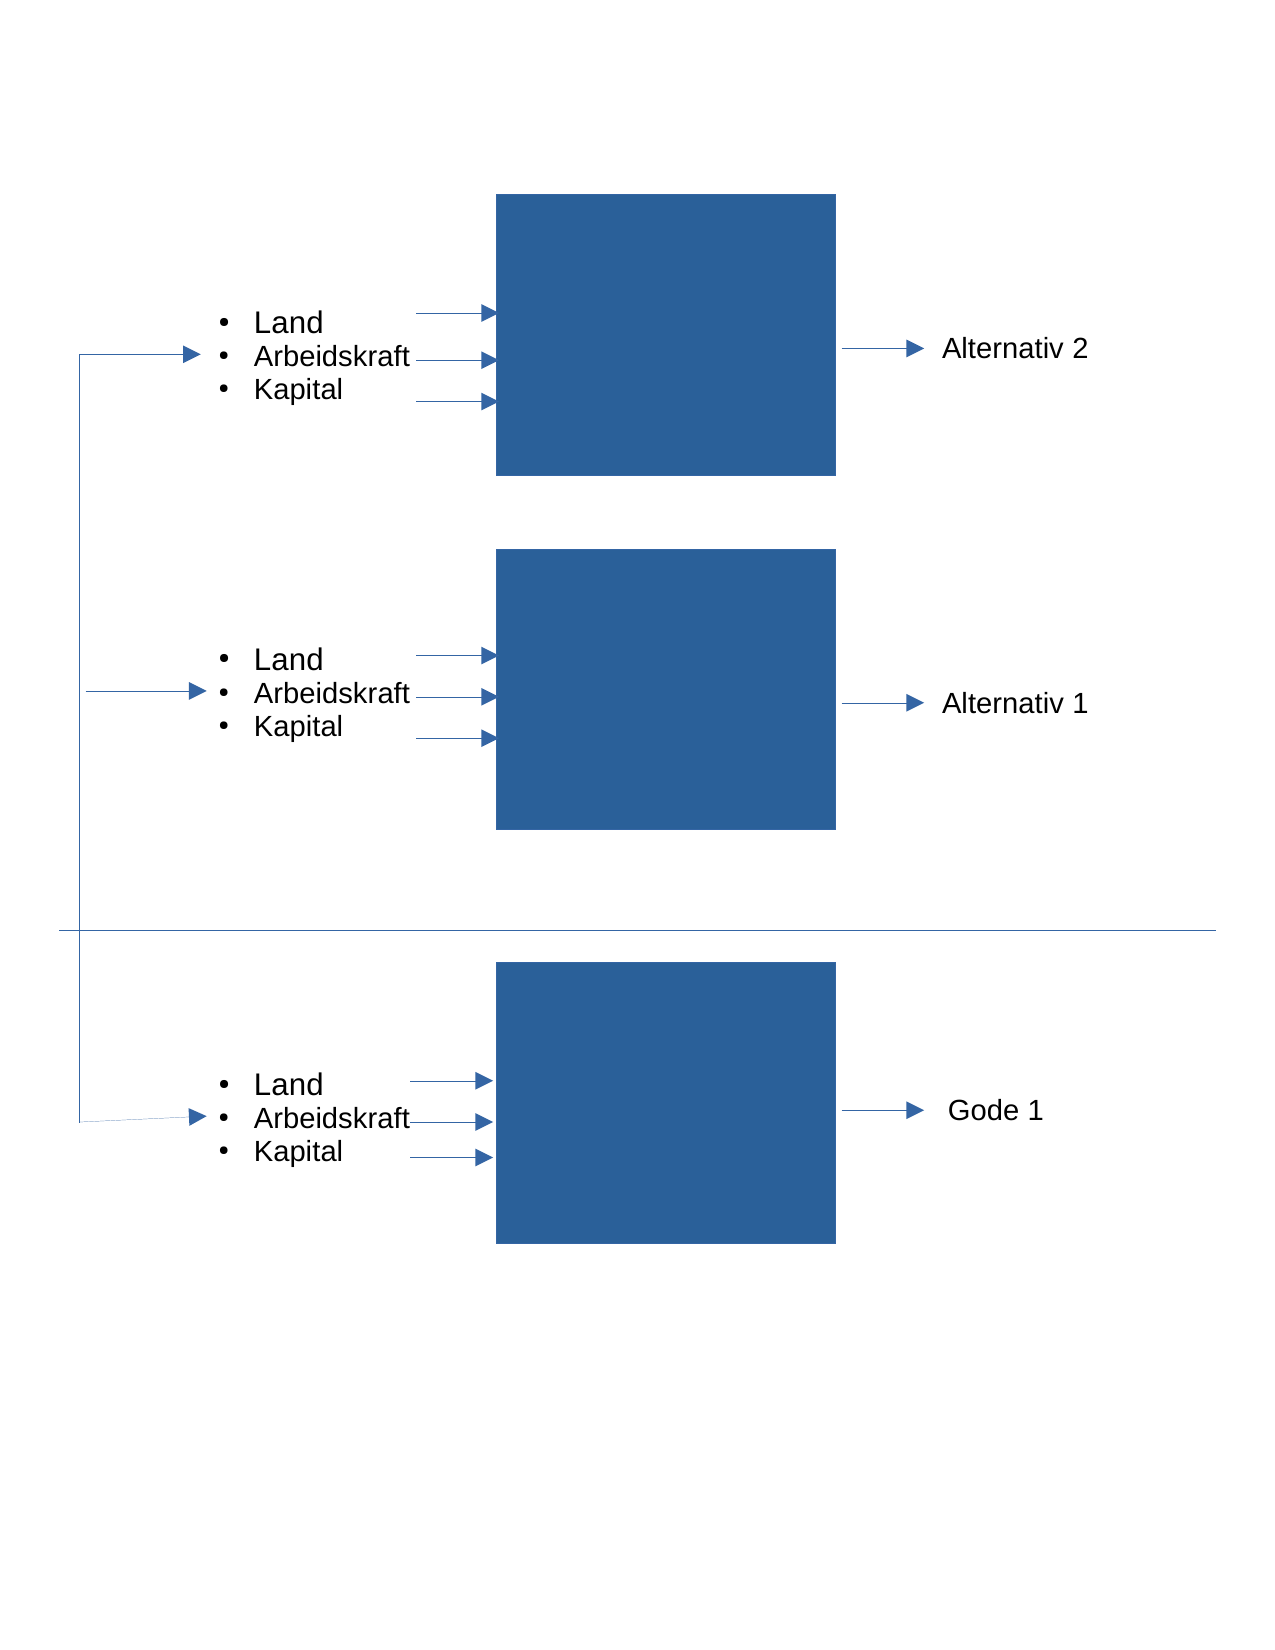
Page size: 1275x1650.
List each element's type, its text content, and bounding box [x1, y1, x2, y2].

text_box Land Arbeidskraft Kapital [203, 1060, 426, 1176]
text_box Alternativ 1 [927, 679, 1104, 727]
text_box [496, 549, 836, 830]
text_box Land Arbeidskraft Kapital [203, 298, 426, 414]
text_box Alternativ 2 [927, 324, 1104, 373]
text_box [496, 962, 836, 1244]
text_box Land Arbeidskraft Kapital [203, 634, 426, 751]
text_box [496, 194, 836, 476]
text_box Gode 1 [933, 1086, 1059, 1135]
